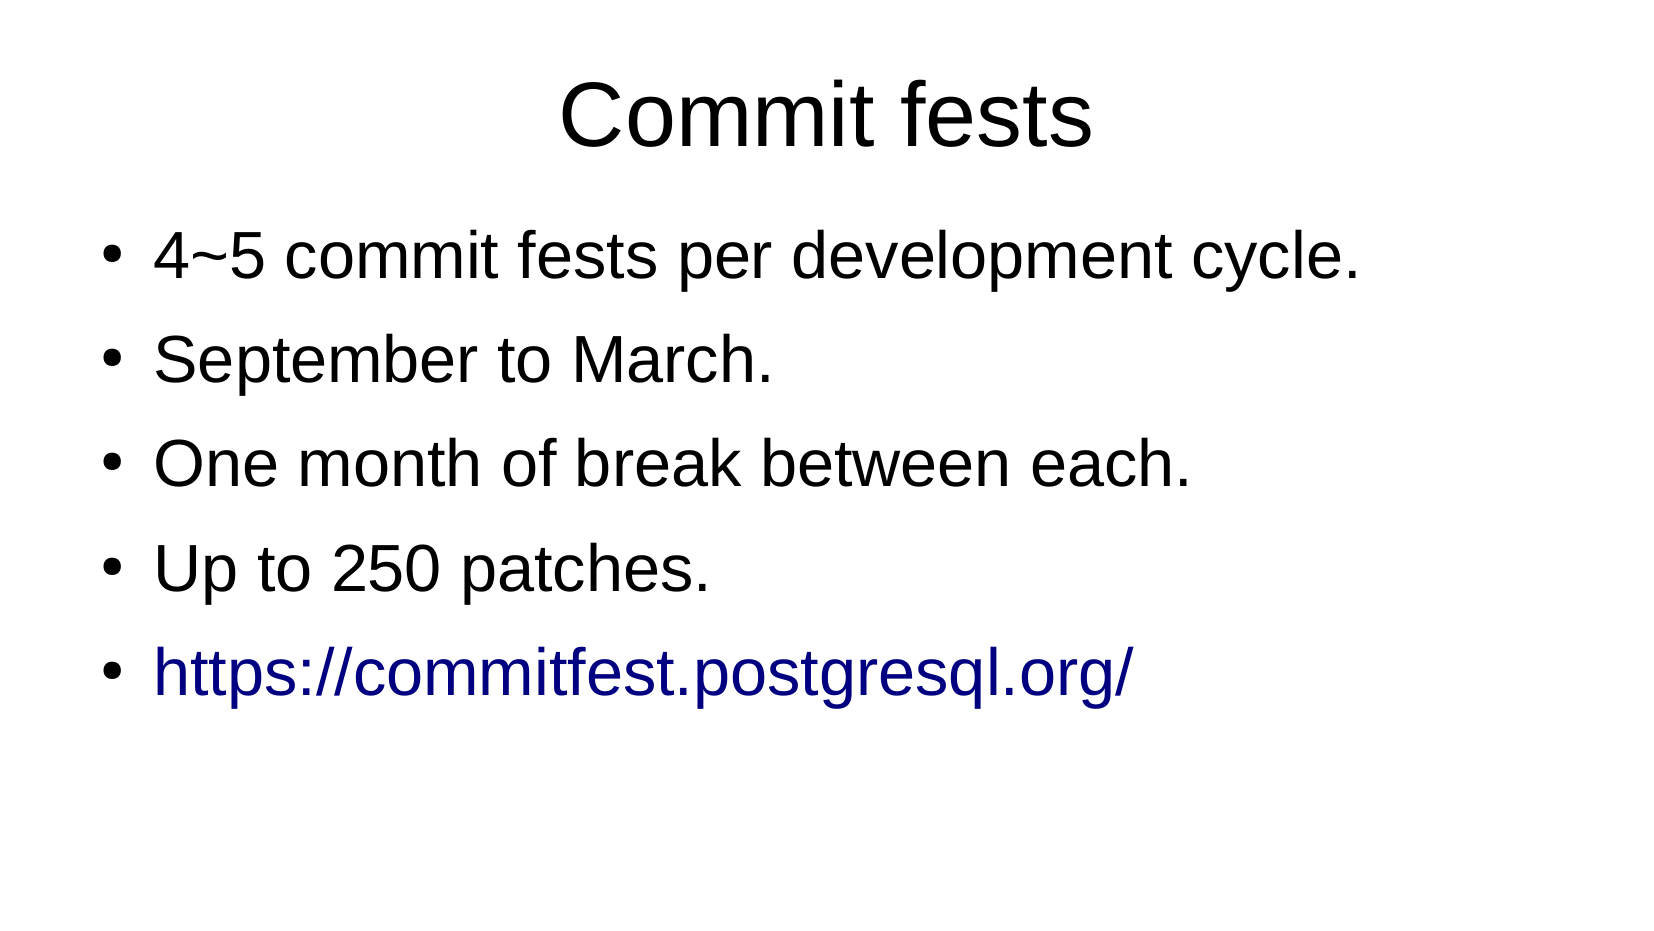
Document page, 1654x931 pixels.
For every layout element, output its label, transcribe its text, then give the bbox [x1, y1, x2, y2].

title Commit fests [82, 37, 1571, 193]
list 4~5 commit fests per development cycle. September to March. One month of break between each. Up to 250 patches. https://commitfest.postgresql.org/ [82, 217, 1571, 758]
